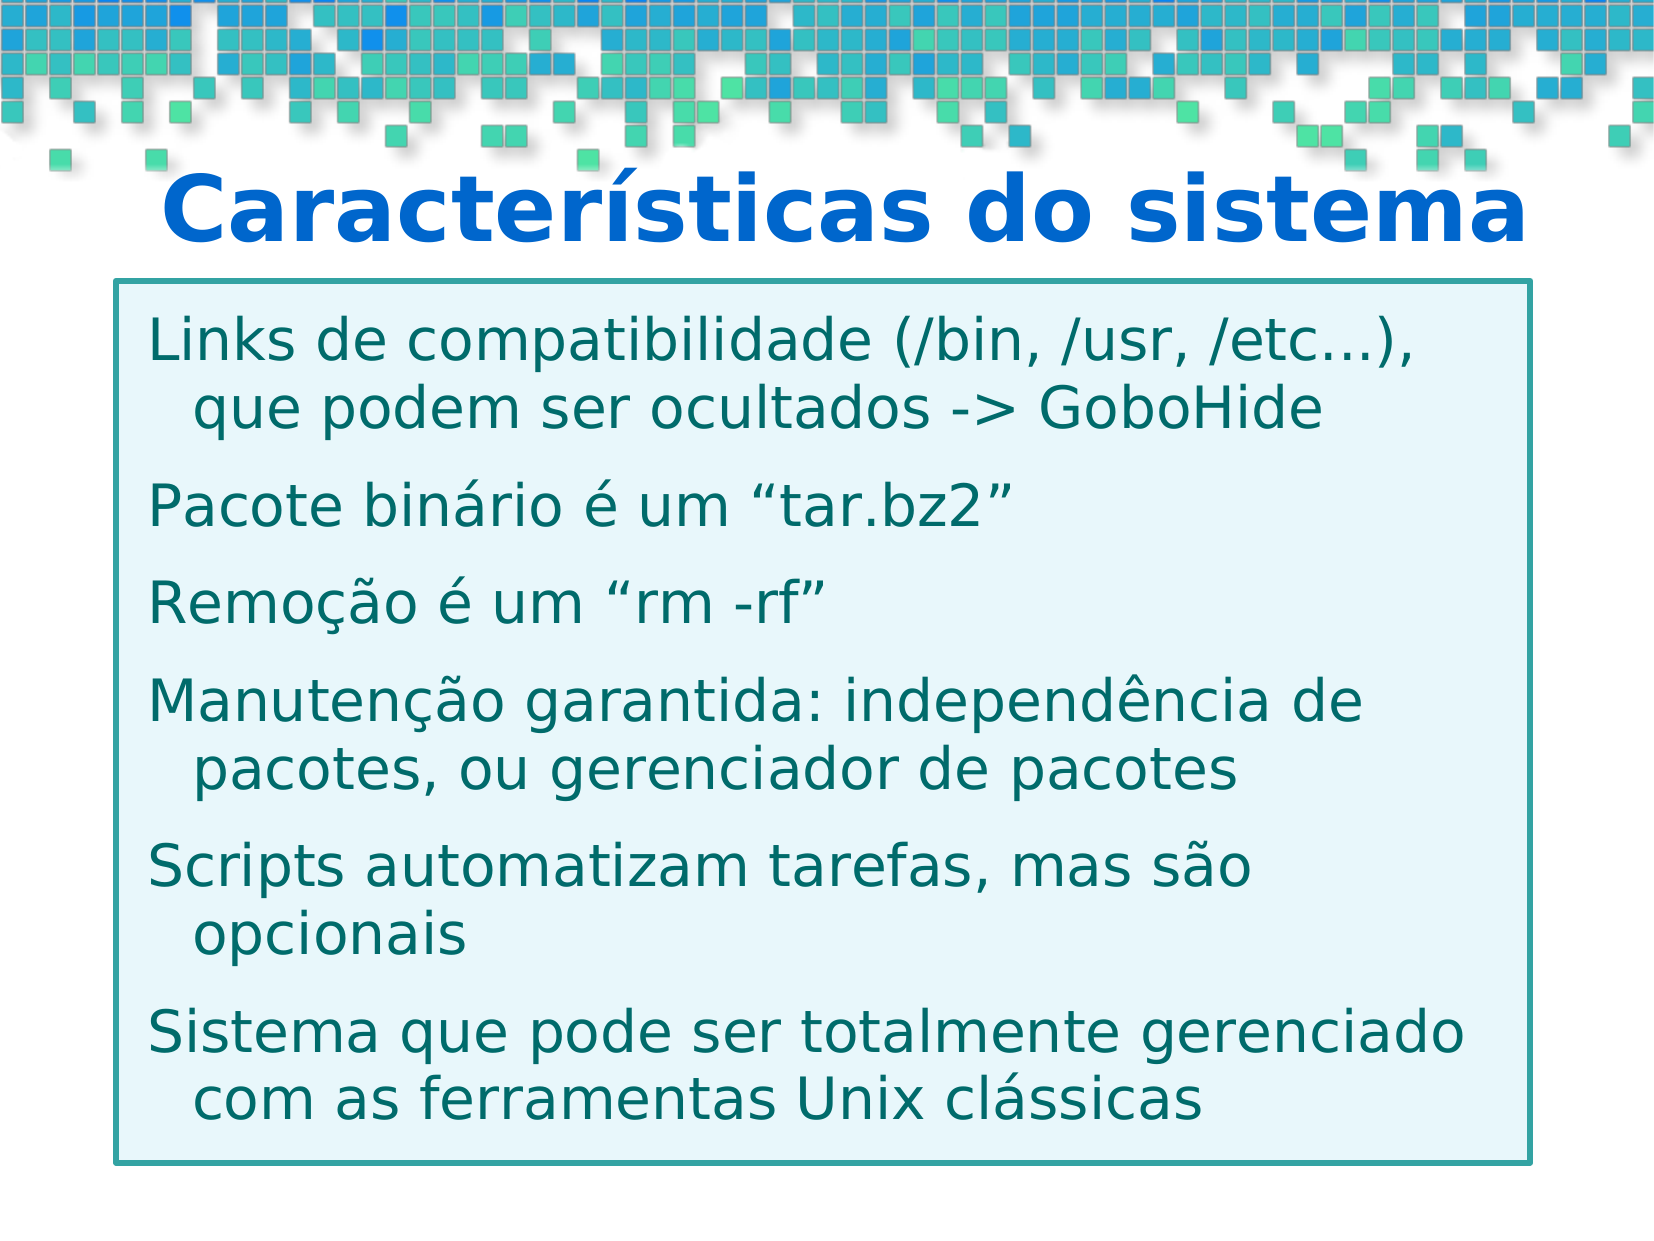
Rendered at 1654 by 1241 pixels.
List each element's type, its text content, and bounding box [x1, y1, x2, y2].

list Links de compatibilidade (/bin, /usr, /etc...), que podem ser ocultados -> GoboHide Pacote binário é um “tar.bz2” Remoção é um “rm -rf” Manutenção garantida: independência de pacotes, ou gerenciador de pacotes Scripts automatizam tarefas, mas são opcionais Sistema que pode ser totalmente gerenciado com as ferramentas Unix clássicas [121, 306, 1534, 1160]
picture [0, 0, 1654, 185]
title Características do sistema [112, 132, 1581, 287]
